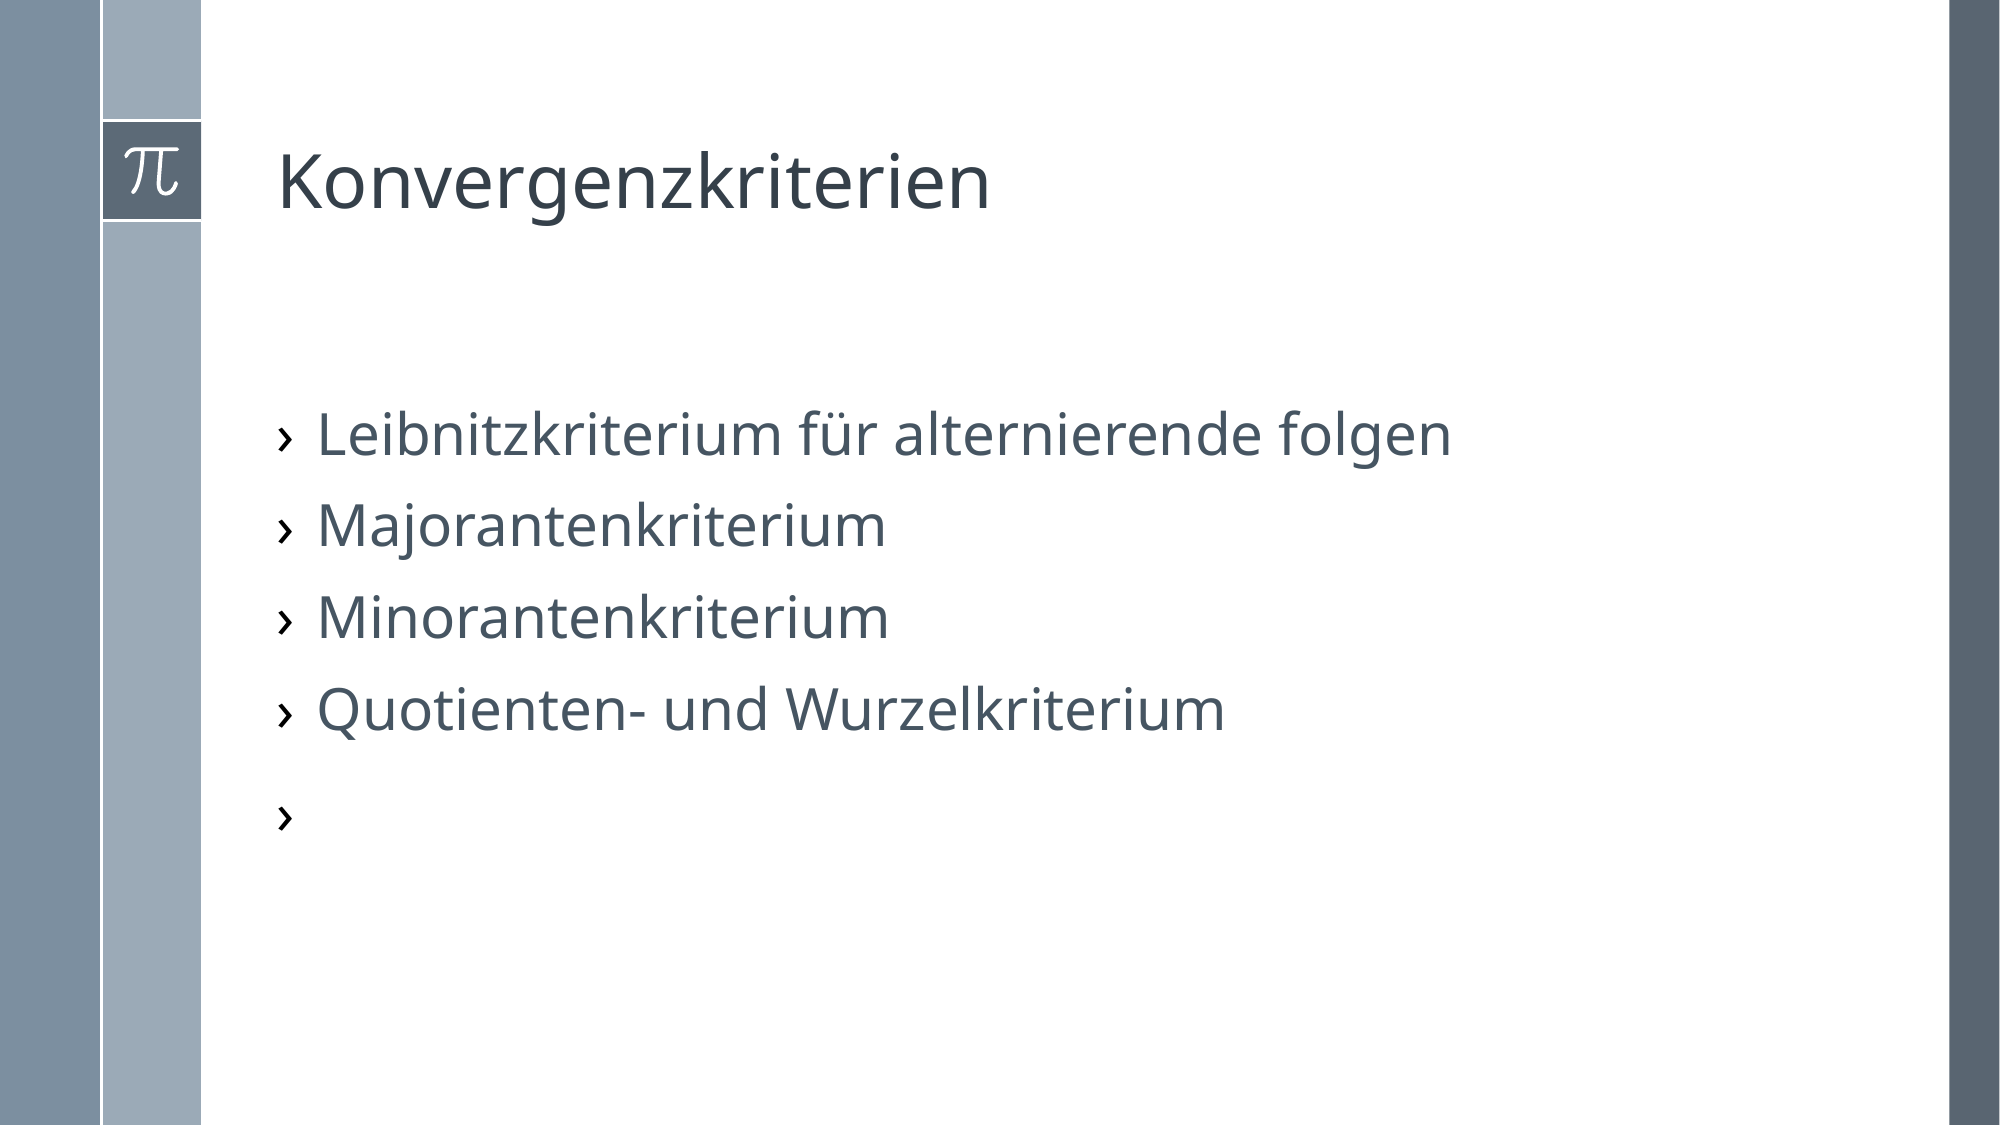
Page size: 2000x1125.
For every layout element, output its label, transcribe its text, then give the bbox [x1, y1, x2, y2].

title Konvergenzkriterien [261, 29, 1867, 233]
list Leibnitzkriterium für alternierende folgen Majorantenkriterium Minorantenkriterium Quotienten- und Wurzelkriterium [261, 397, 1867, 1013]
